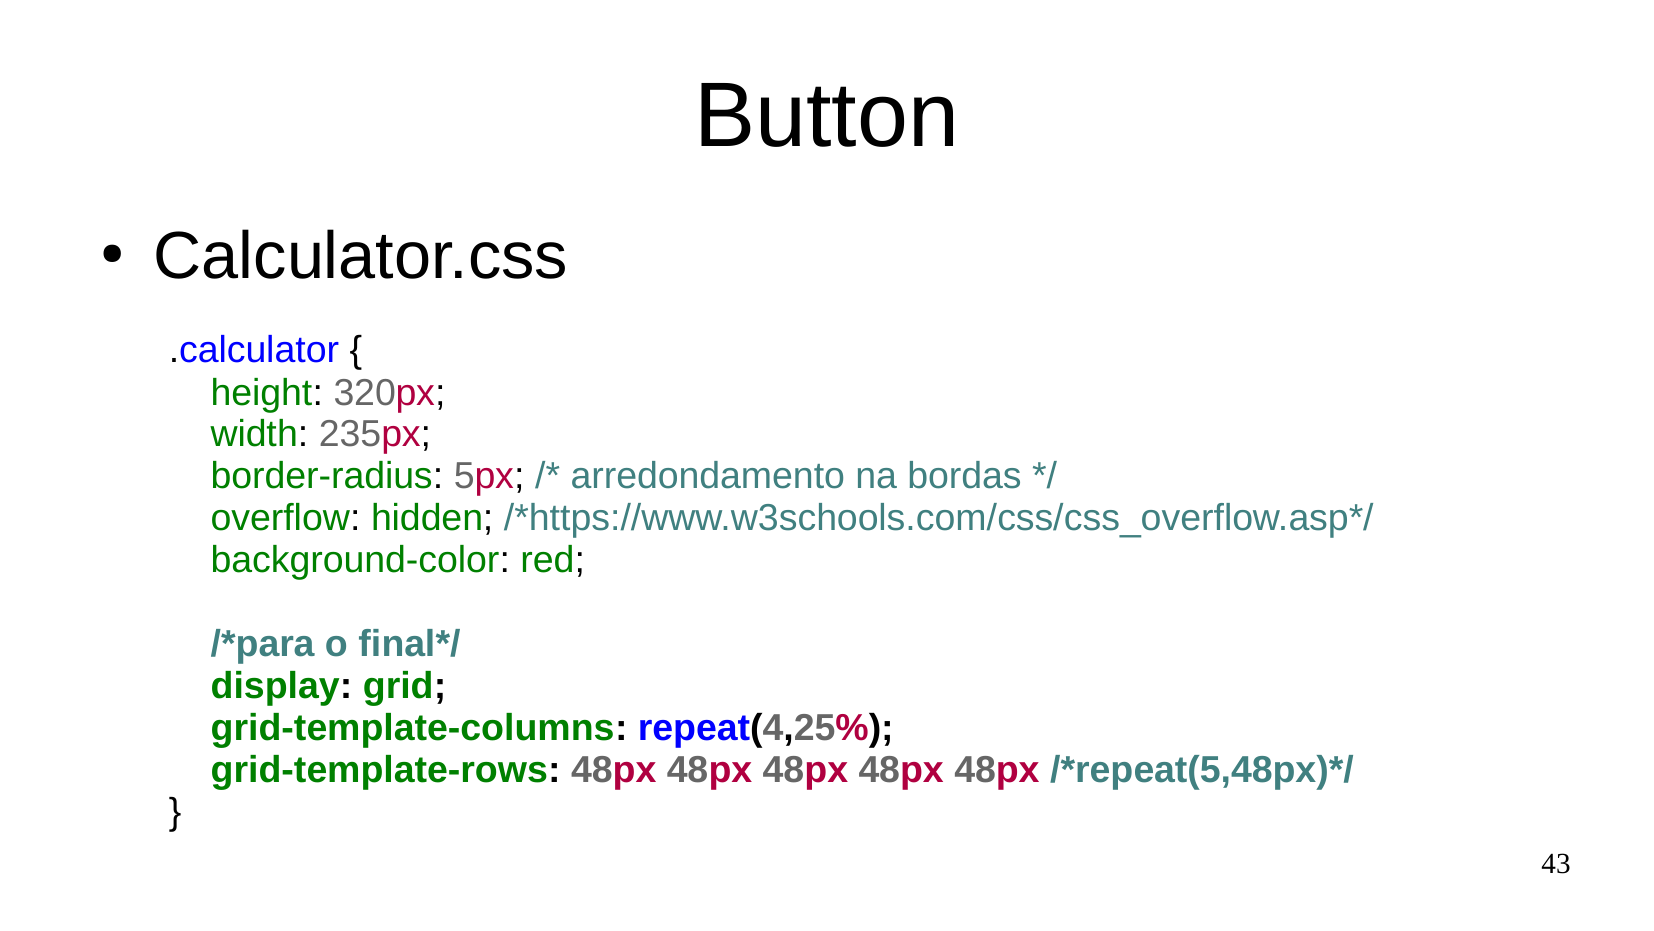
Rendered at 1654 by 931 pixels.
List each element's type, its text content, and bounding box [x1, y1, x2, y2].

title Button [82, 37, 1571, 193]
text_box .calculator { height: 320px; width: 235px; border-radius: 5px; /* arredondamento na bordas */ overflow: hidden; /*https://www.w3schools.com/css/css_overflow.asp*/ background-color: red; /*para o final*/ display: grid; grid-template-columns: repeat(4,25%); grid-template-rows: 48px 48px 48px 48px 48px /*repeat(5,48px)*/ } [153, 321, 1513, 883]
list Calculator.css [82, 217, 1571, 758]
